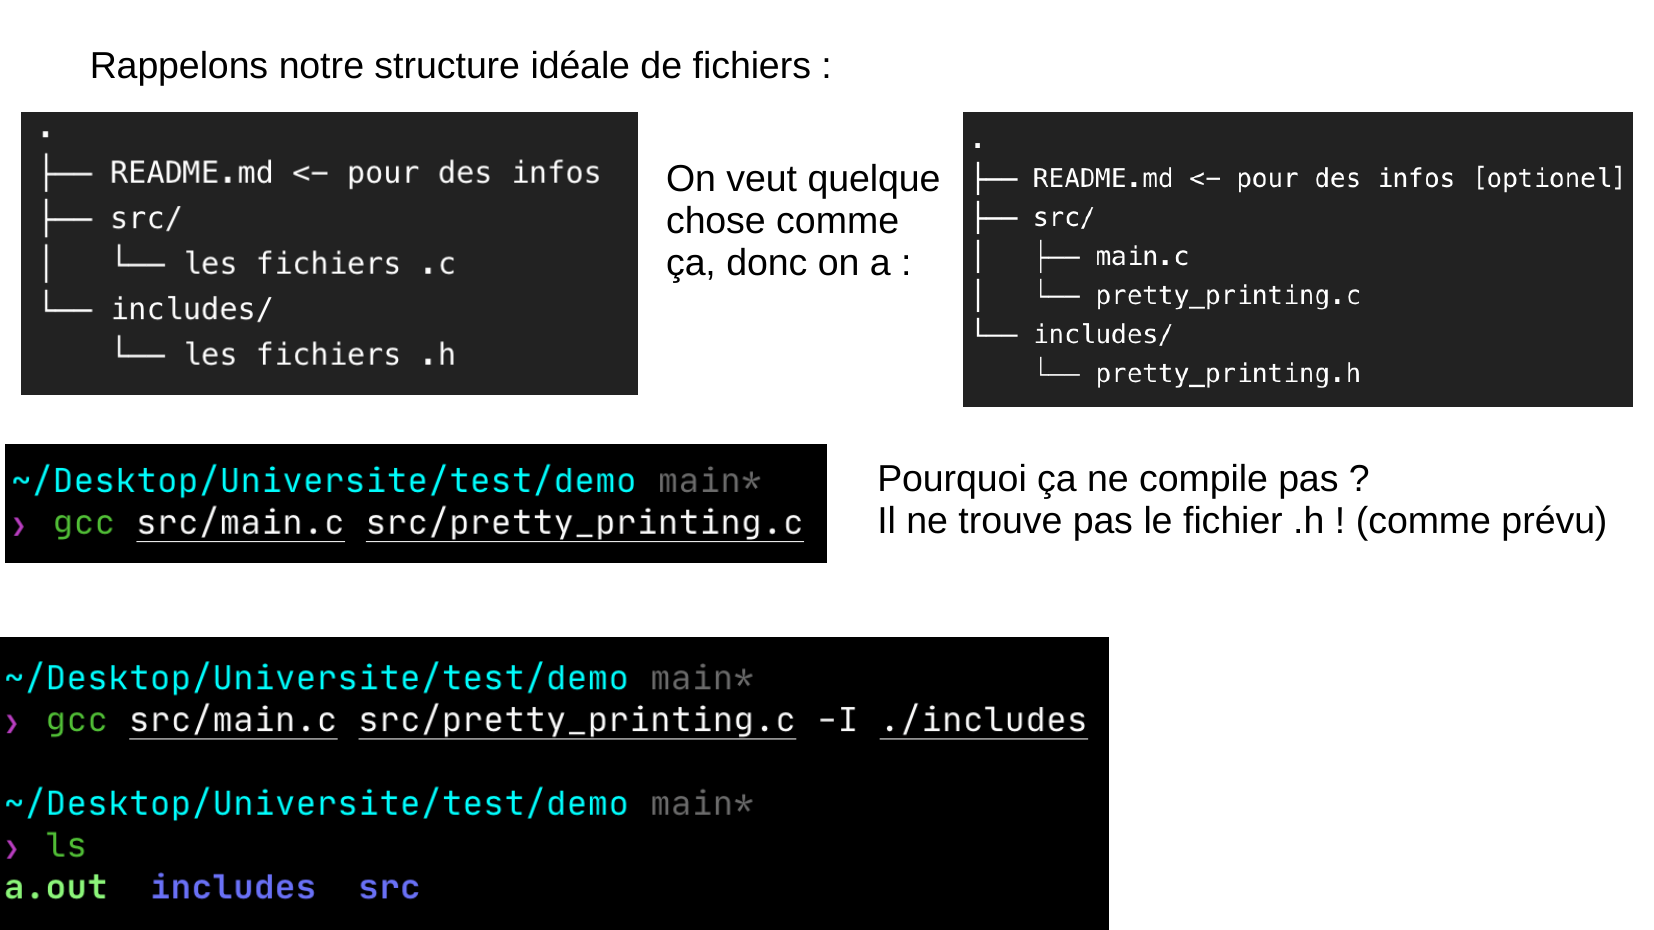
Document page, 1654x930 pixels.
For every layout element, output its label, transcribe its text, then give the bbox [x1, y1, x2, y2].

picture [0, 637, 1109, 930]
picture [963, 112, 1633, 407]
picture [21, 112, 638, 395]
text_box Rappelons notre structure idéale de fichiers : [75, 37, 1613, 151]
text_box On veut quelque chose comme ça, donc on a : [651, 150, 961, 376]
text_box Pourquoi ça ne compile pas ? Il ne trouve pas le fichier .h ! (comme prévu) [862, 449, 1651, 563]
picture [5, 444, 827, 563]
